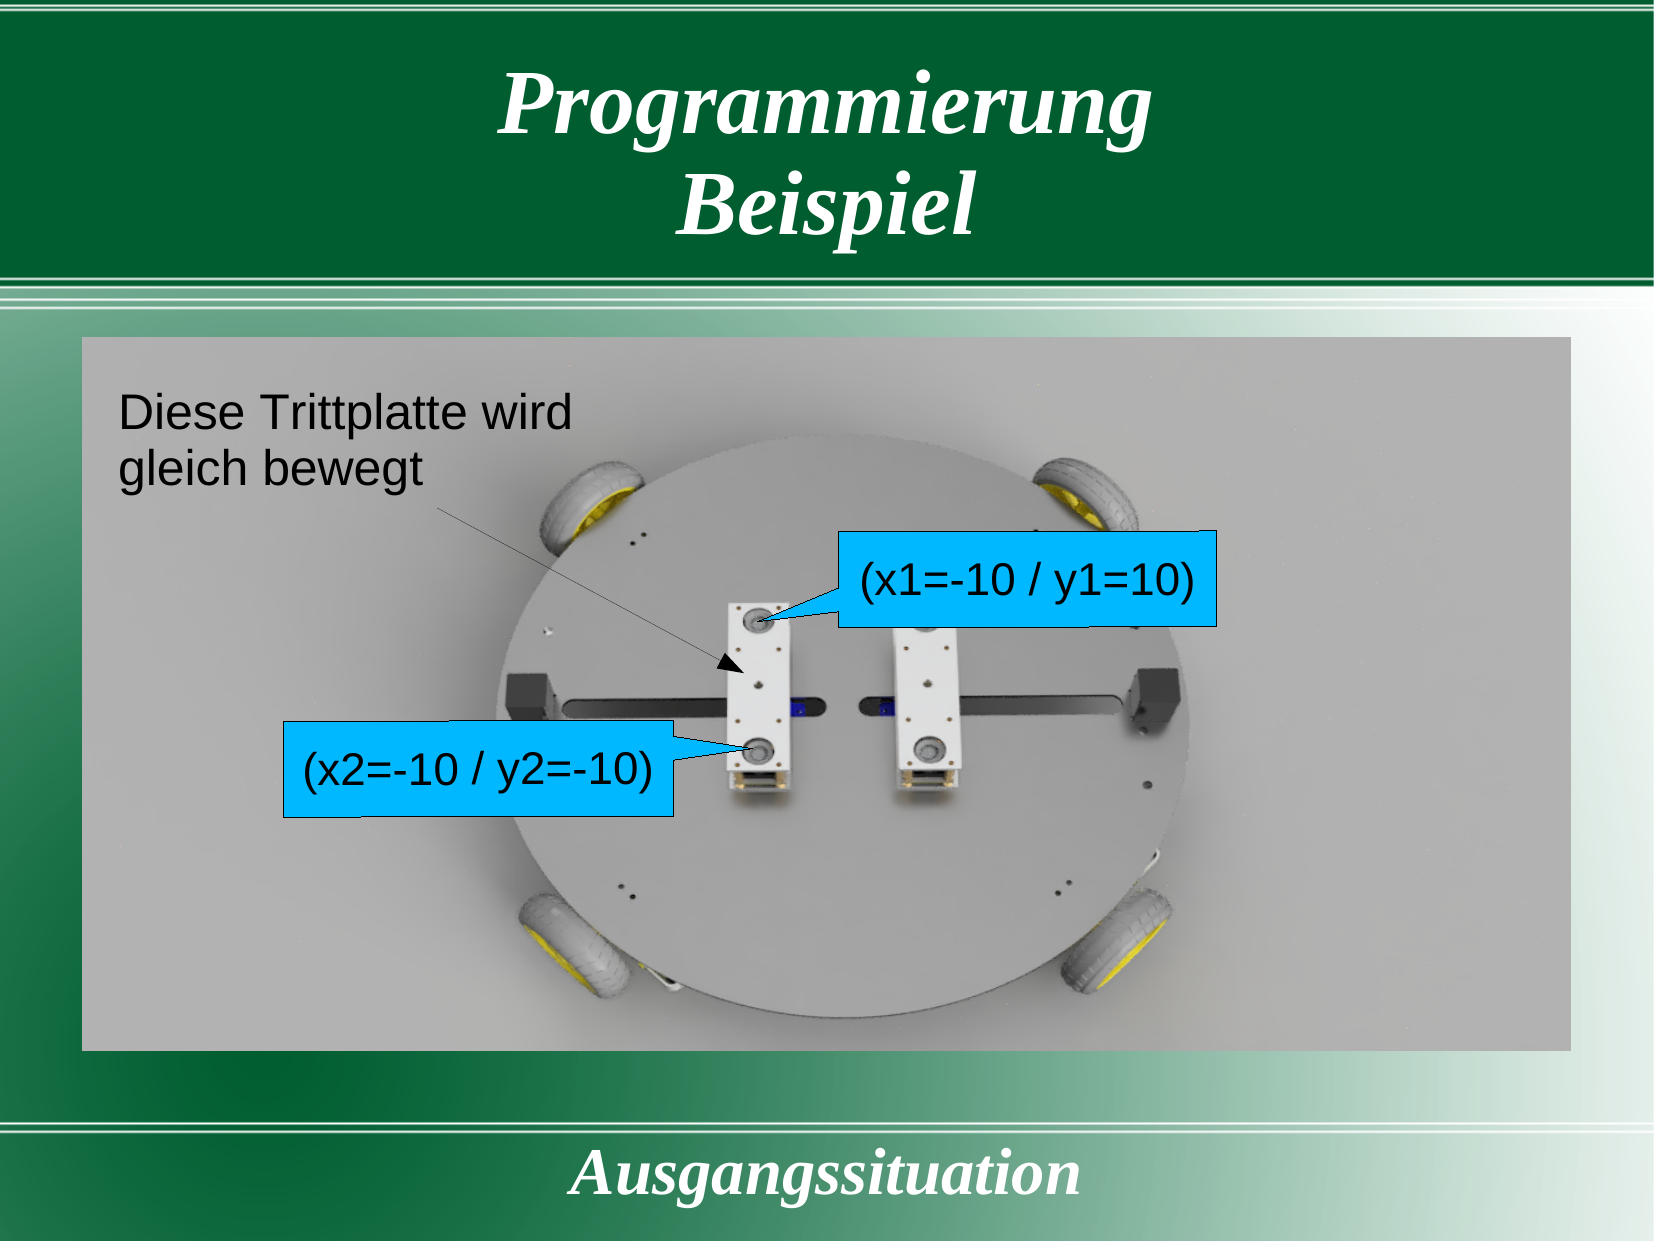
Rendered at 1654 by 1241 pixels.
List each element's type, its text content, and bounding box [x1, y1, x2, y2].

title Ausgangssituation [11, 1068, 1642, 1241]
picture [0, 0, 1654, 1241]
title Programmierung Beispiel [82, 49, 1571, 257]
text_box Diese Trittplatte wird gleich bewegt [118, 384, 588, 497]
text_box (x2=-10 / y2=-10) [283, 720, 753, 818]
text_box (x1=-10 / y1=10) [757, 530, 1217, 628]
